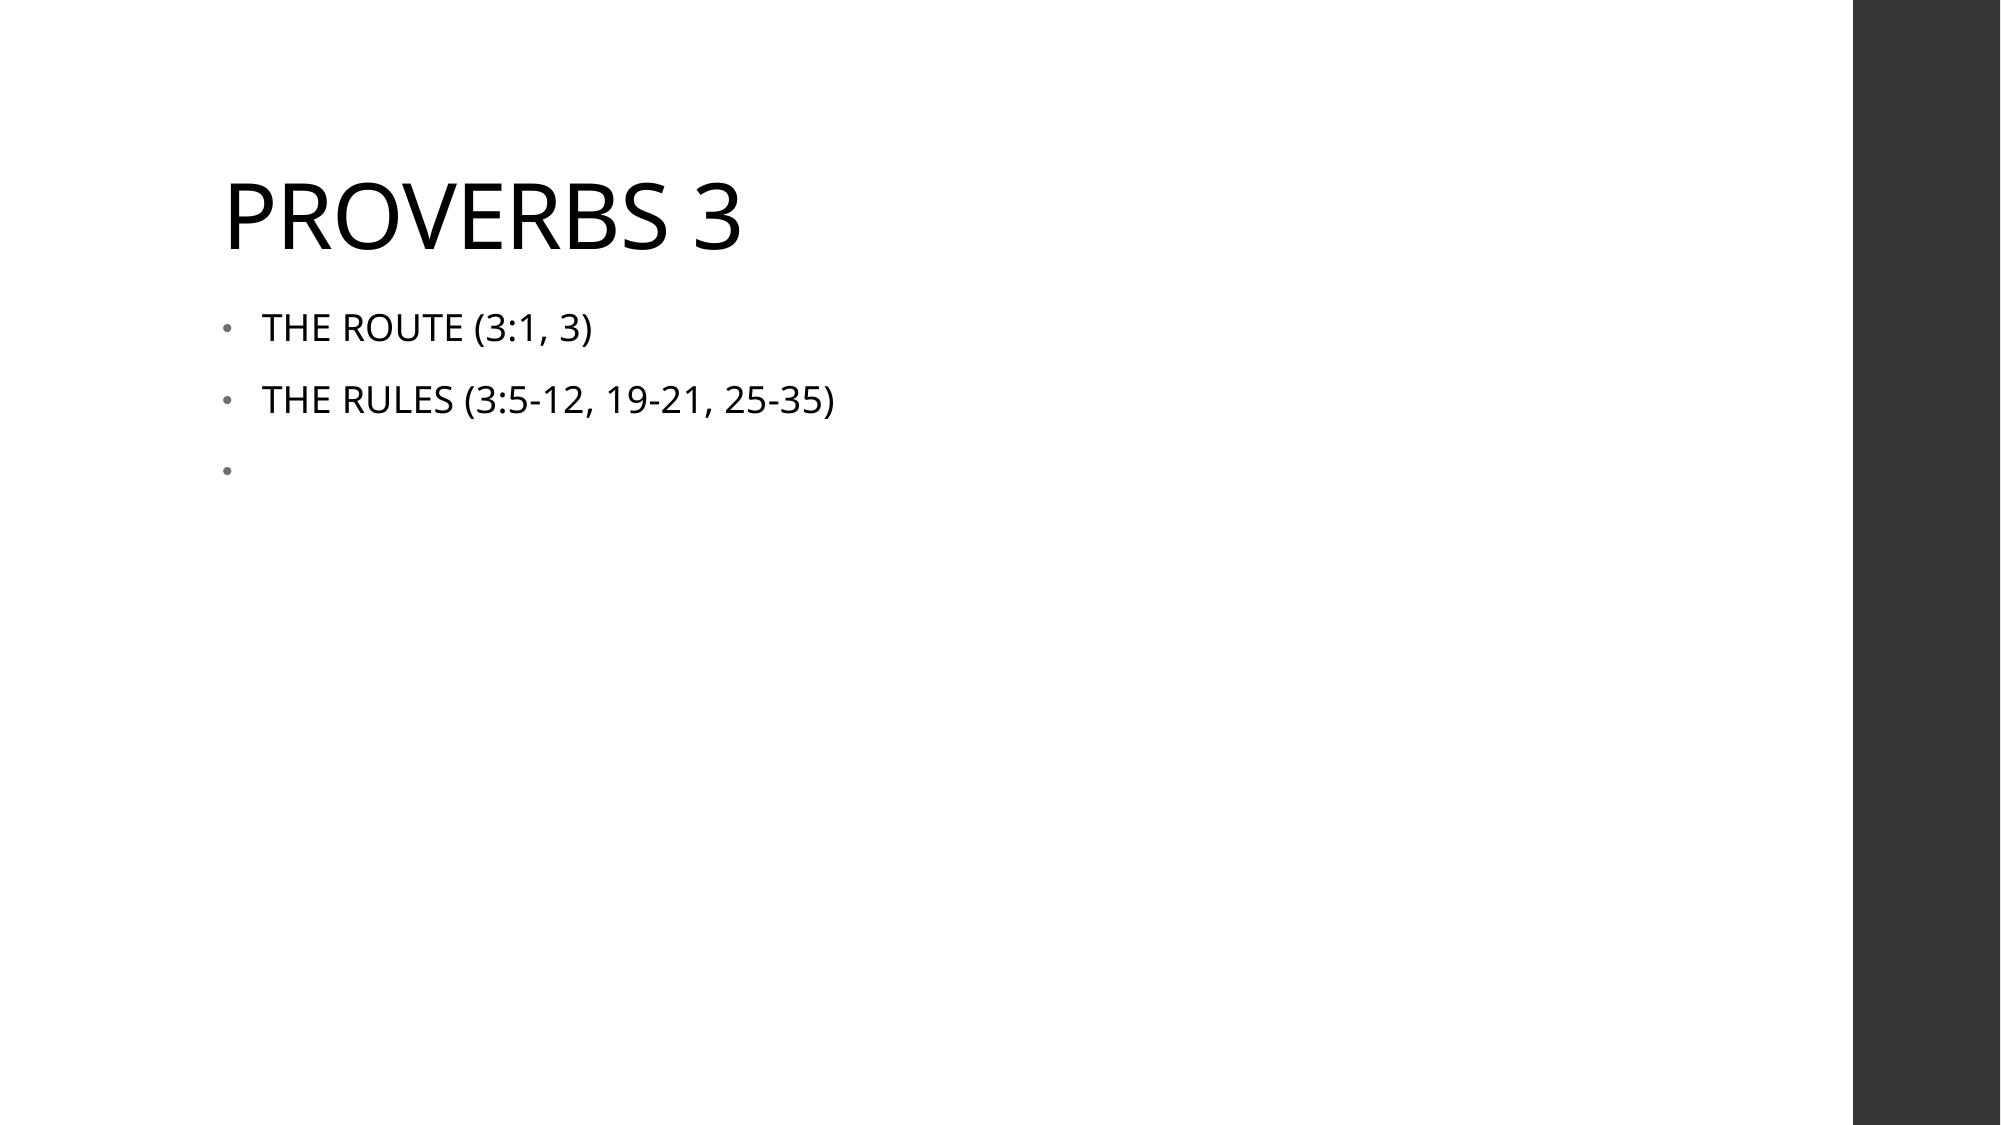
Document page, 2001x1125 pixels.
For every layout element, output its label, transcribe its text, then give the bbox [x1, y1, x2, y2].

list THE ROUTE (3:1, 3) THE RULES (3:5-12, 19-21, 25-35) [206, 299, 1617, 1014]
title PROVERBS 3 [206, 60, 1797, 278]
